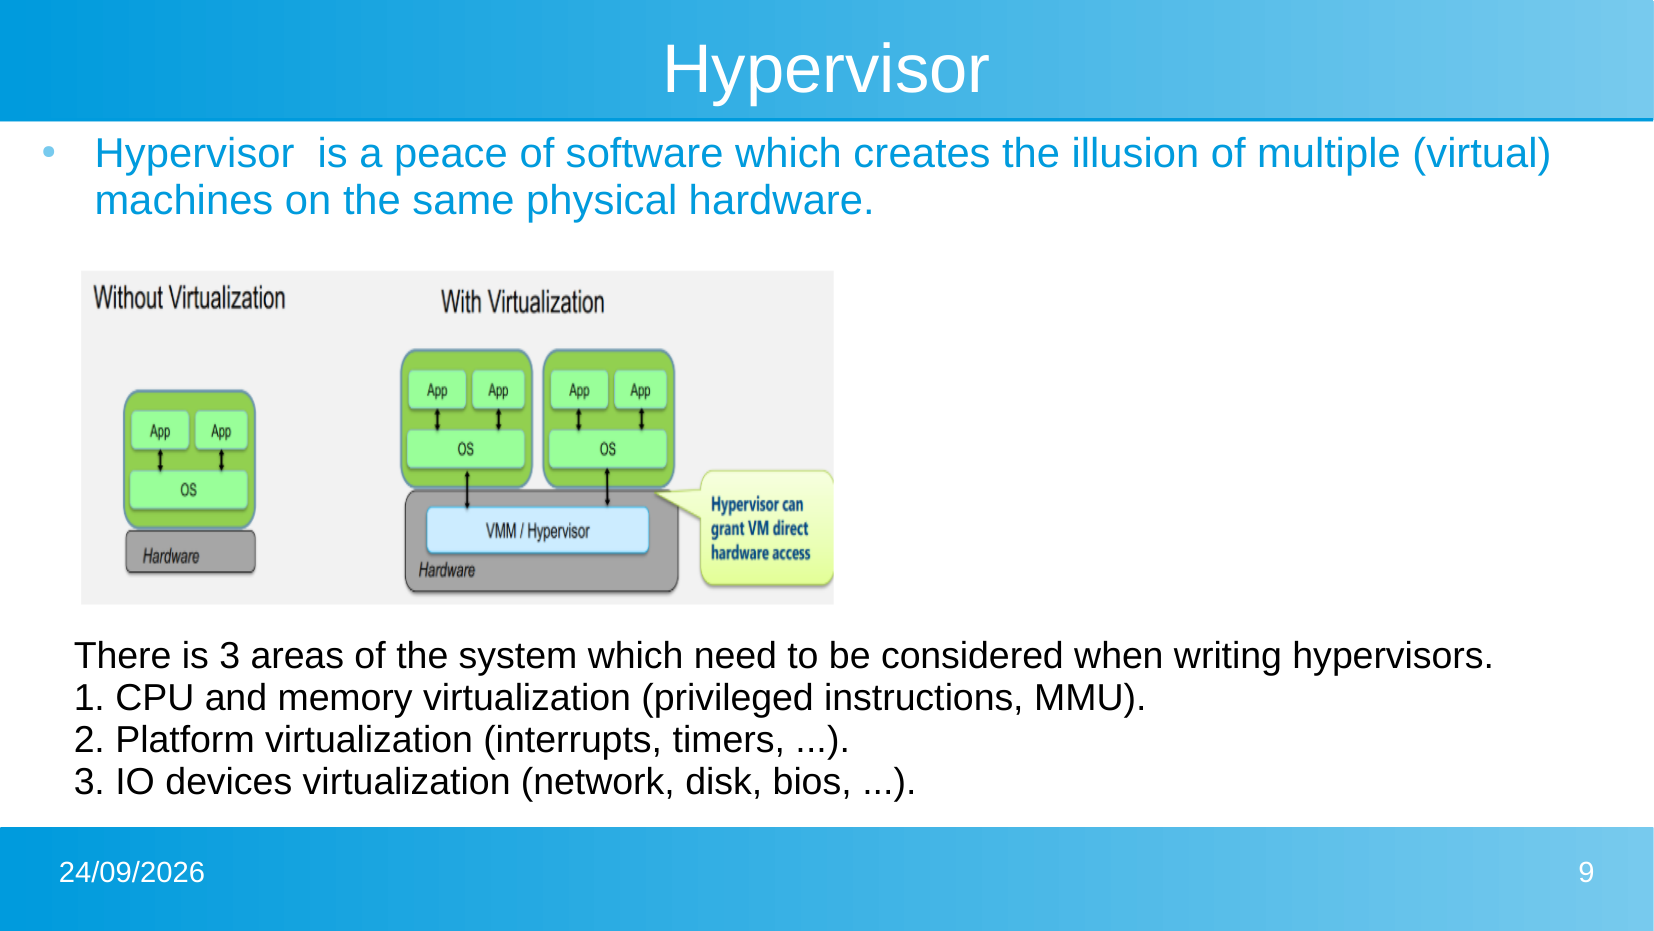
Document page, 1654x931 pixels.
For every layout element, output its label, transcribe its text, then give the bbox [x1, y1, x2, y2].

text_box There is 3 areas of the system which need to be considered when writing hypervisors. 1. CPU and memory virtualization (privileged instructions, MMU). 2. Platform virtualization (interrupts, timers, ...). 3. IO devices virtualization (network, disk, bios, ...). [59, 626, 1548, 768]
title Hypervisor [59, 29, 1595, 108]
picture [70, 249, 851, 626]
list Hypervisor is a peace of software which creates the illusion of multiple (virtual) machines on the same physical hardware. [23, 129, 1560, 721]
